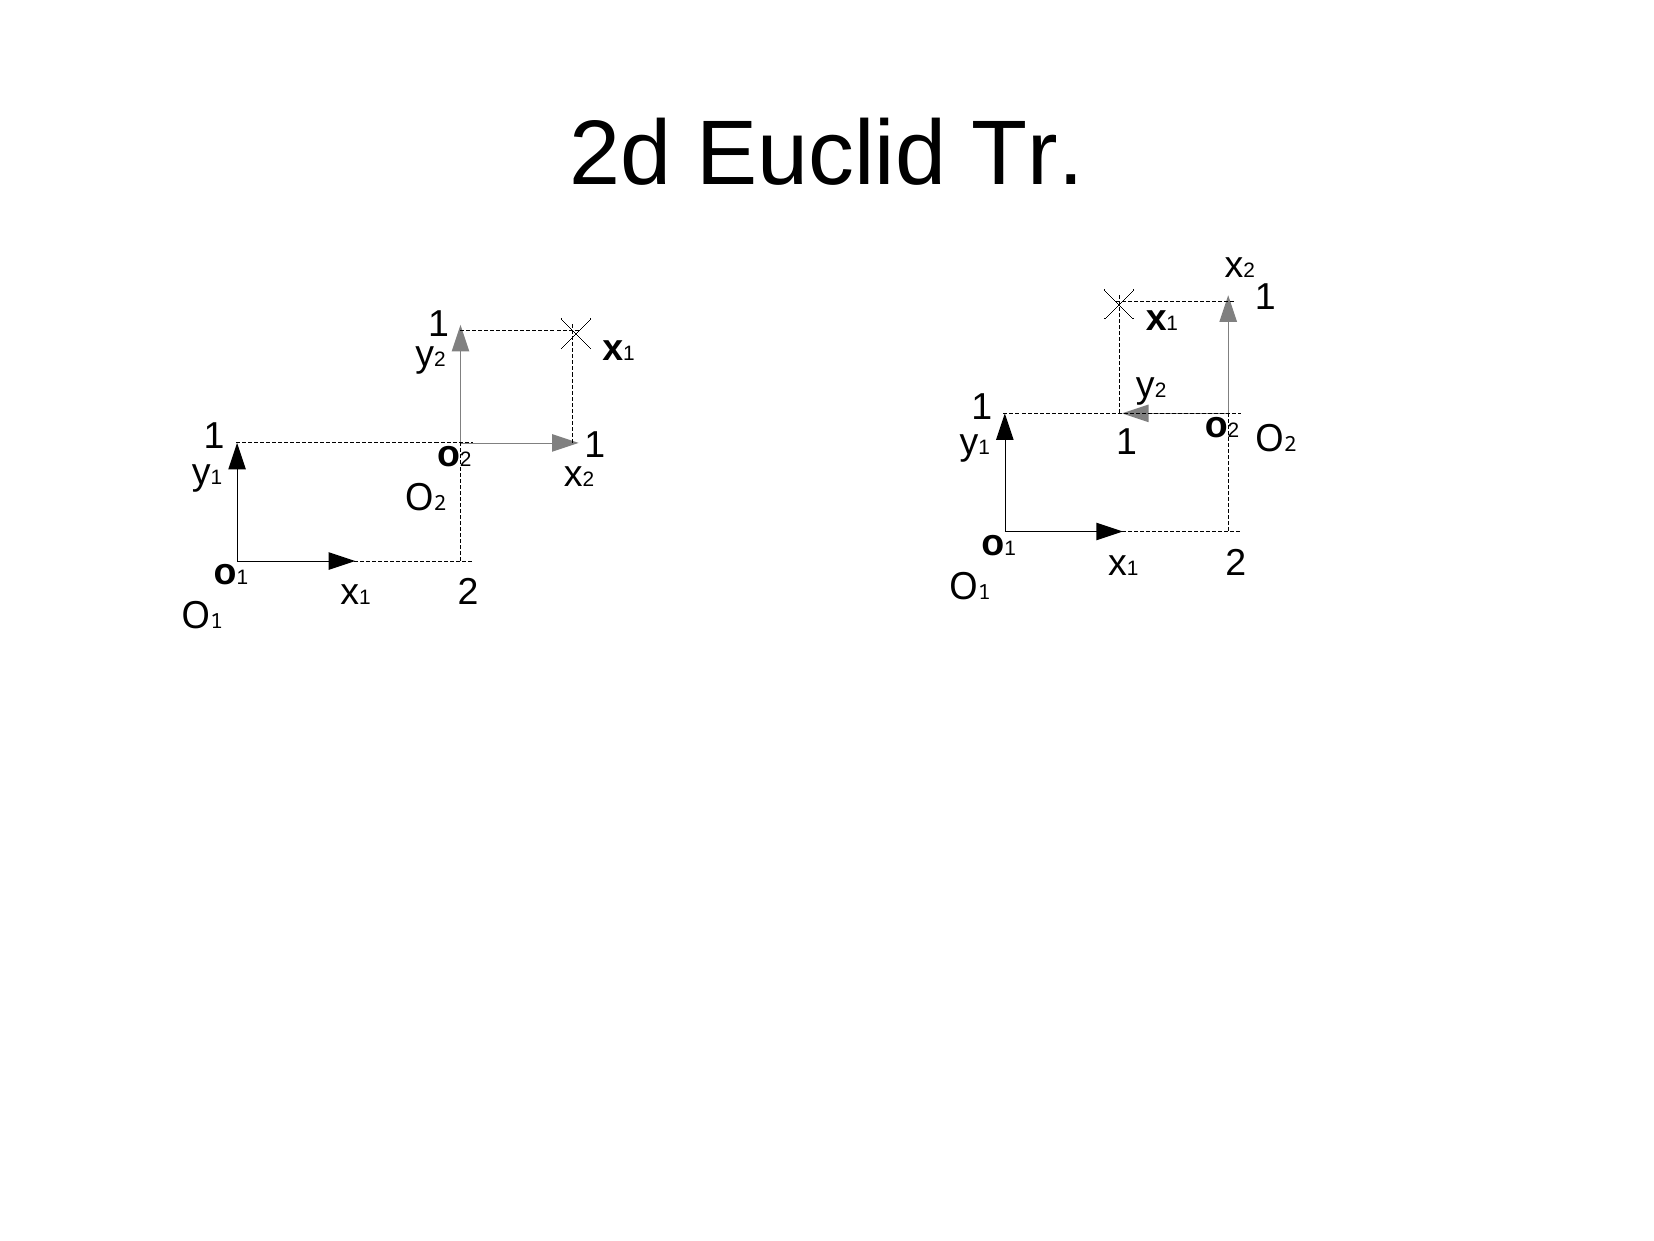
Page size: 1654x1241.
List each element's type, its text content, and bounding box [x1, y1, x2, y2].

text_box x2 [1209, 236, 1270, 294]
text_box x1 [587, 318, 650, 376]
text_box 2 [1210, 533, 1262, 591]
text_box x1 [1093, 533, 1154, 591]
title 2d Euclid Tr. [82, 49, 1571, 257]
text_box 2 [442, 563, 494, 621]
text_box y2 [1121, 356, 1182, 414]
text_box x1 [1131, 289, 1193, 347]
text_box x1 [325, 563, 386, 621]
text_box 1 [188, 407, 240, 465]
text_box o2 [1189, 395, 1255, 453]
text_box O1 [934, 551, 1004, 621]
text_box y1 [177, 442, 238, 500]
text_box O2 [389, 463, 460, 532]
text_box 1 [413, 295, 464, 353]
text_box 1 [1240, 267, 1291, 325]
text_box 1 [569, 415, 621, 473]
text_box o2 [422, 425, 487, 483]
text_box O2 [1240, 404, 1311, 473]
text_box 1 [1101, 413, 1152, 471]
text_box o1 [198, 543, 263, 601]
text_box y1 [944, 413, 1005, 471]
text_box x2 [549, 445, 610, 502]
text_box o1 [966, 513, 1031, 571]
text_box 1 [956, 377, 1008, 435]
text_box y2 [400, 324, 461, 382]
text_box O1 [166, 581, 237, 650]
